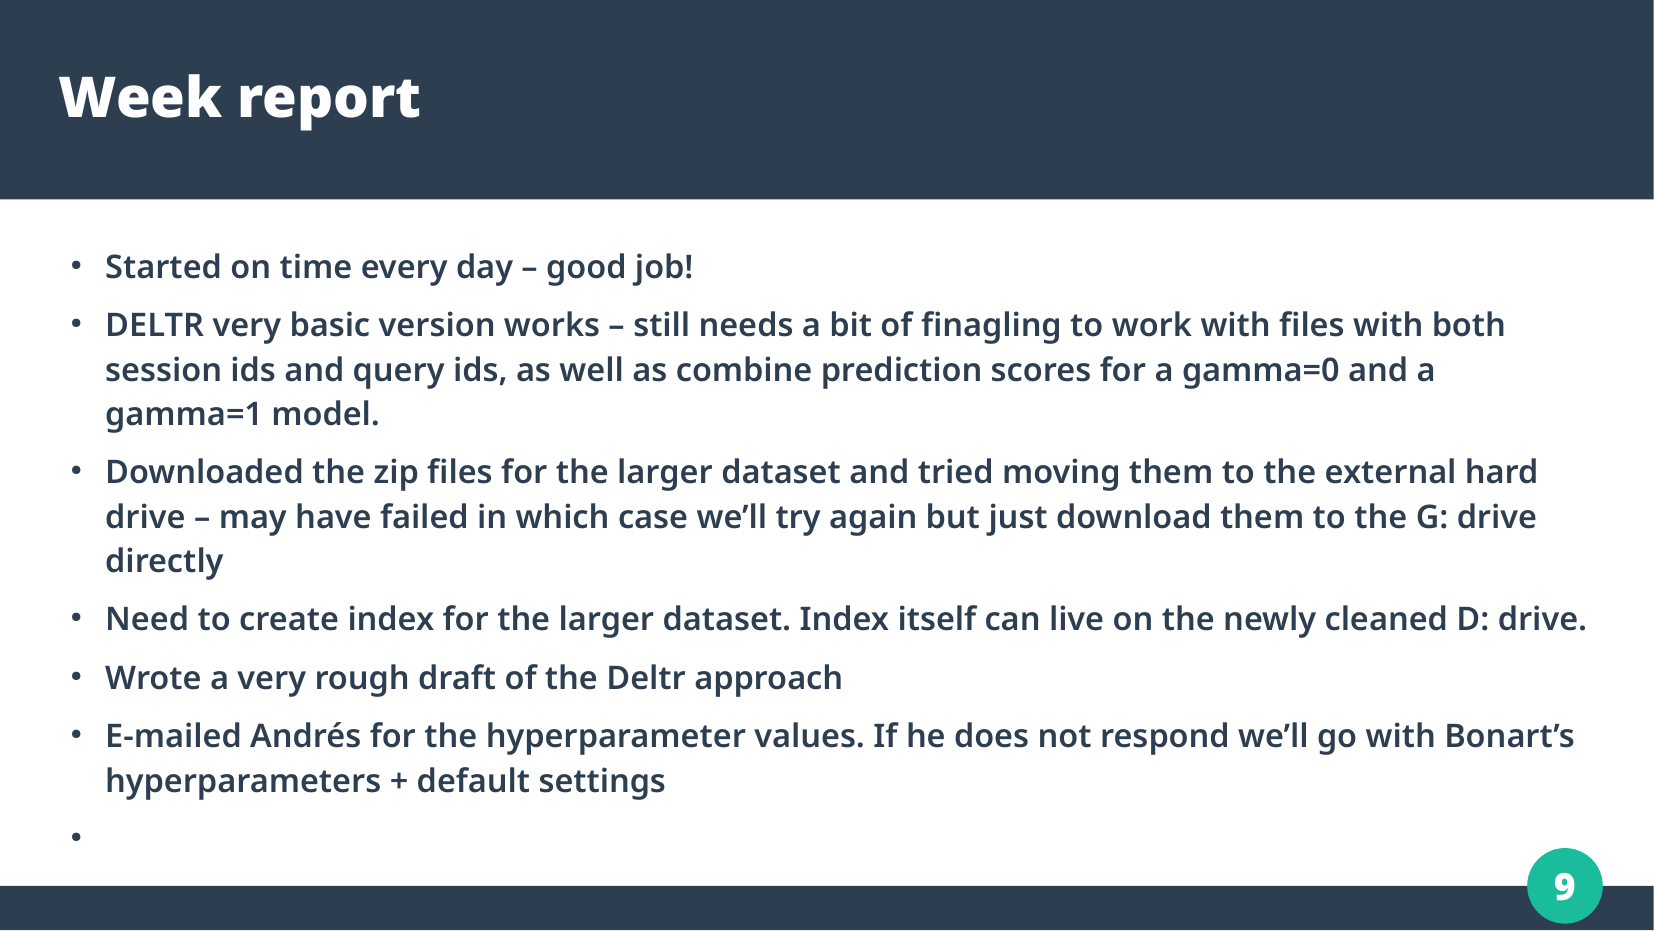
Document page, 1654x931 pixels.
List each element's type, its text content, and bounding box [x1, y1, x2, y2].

list Started on time every day – good job! DELTR very basic version works – still needs a bit of finagling to work with files with both session ids and query ids, as well as combine prediction scores for a gamma=0 and a gamma=1 model. Downloaded the zip files for the larger dataset and tried moving them to the external hard drive – may have failed in which case we’ll try again but just download them to the G: drive directly Need to create index for the larger dataset. Index itself can live on the newly cleaned D: drive. Wrote a very rough draft of the Deltr approach E-mailed Andrés for the hyperparameter values. If he does not respond we’ll go with Bonart’s hyperparameters + default settings [59, 243, 1595, 864]
title Week report [59, 37, 1595, 155]
